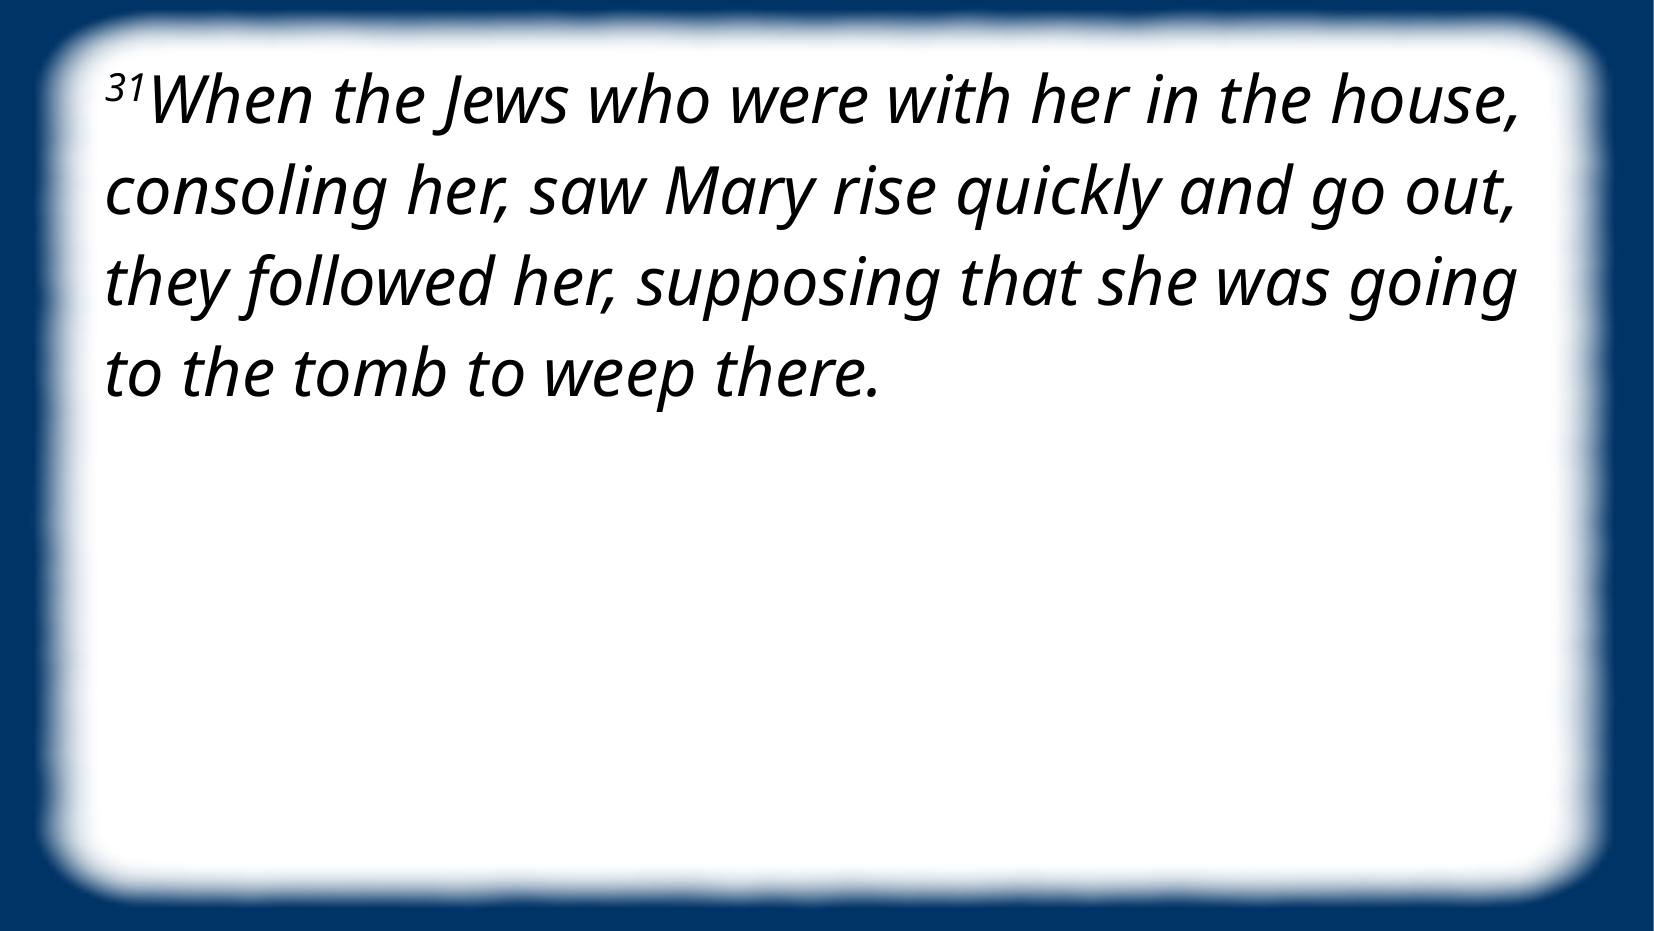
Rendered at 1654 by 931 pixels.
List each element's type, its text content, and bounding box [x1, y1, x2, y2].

text_box 31When the Jews who were with her in the house, consoling her, saw Mary rise quickly and go out, they followed her, supposing that she was going to the tomb to weep there. [90, 45, 1561, 426]
picture [0, 0, 1654, 931]
